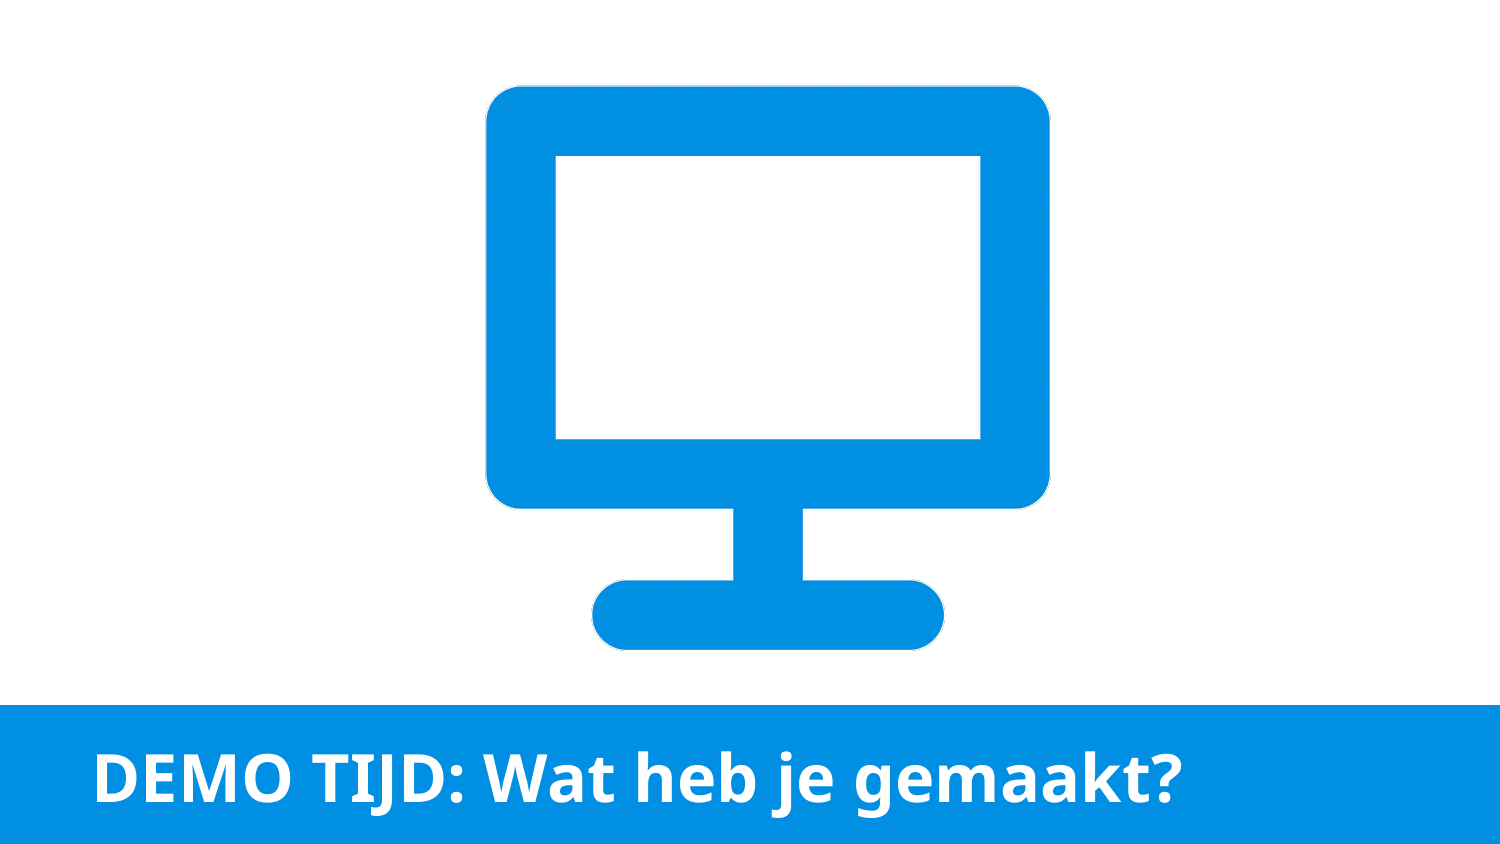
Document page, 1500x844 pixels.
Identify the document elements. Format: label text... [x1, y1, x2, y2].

title DEMO TIJD: Wat heb je gemaakt? [76, 721, 1500, 828]
picture [0, 0, 1500, 844]
